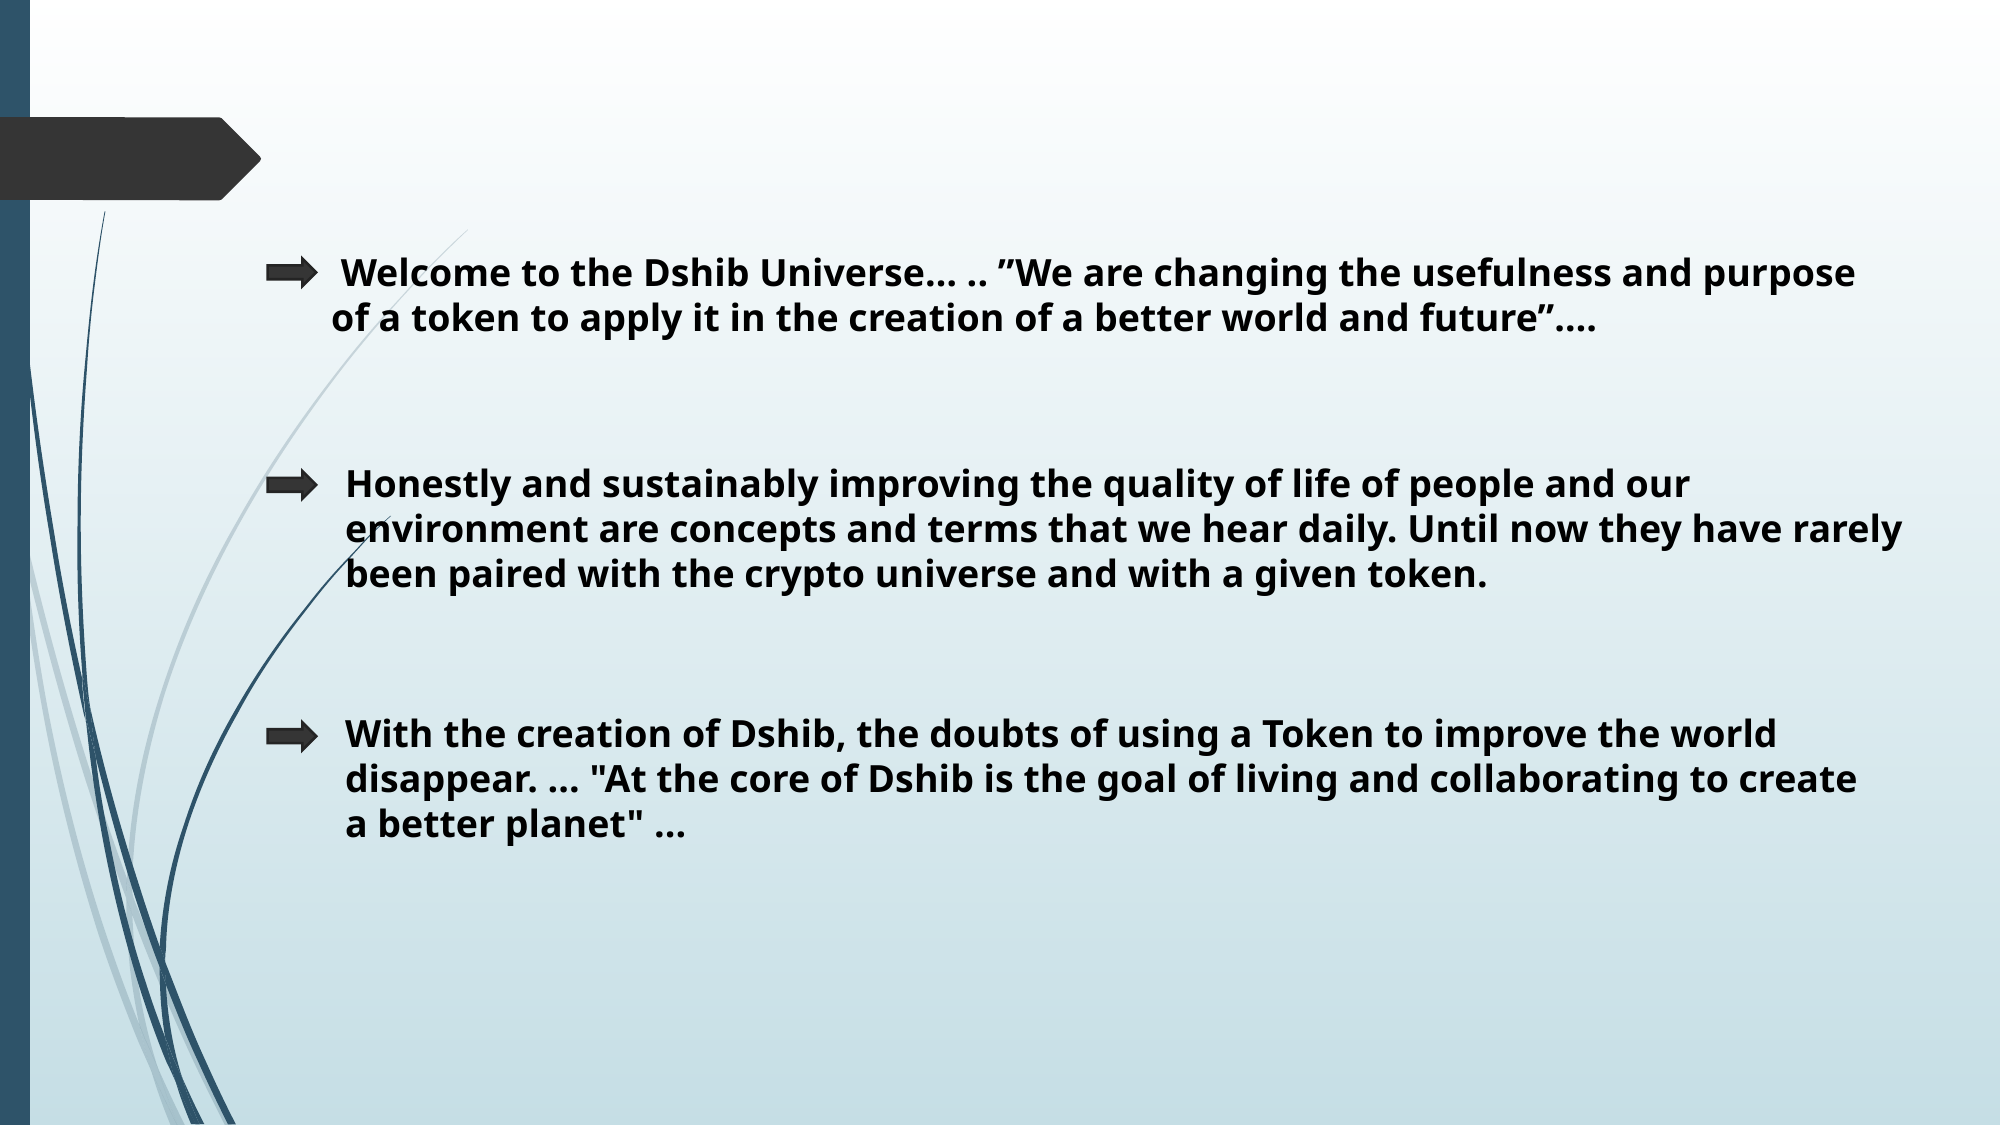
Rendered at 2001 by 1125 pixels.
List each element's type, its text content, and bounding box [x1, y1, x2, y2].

list Honestly and sustainably improving the quality of life of people and our environment are concepts and terms that we hear daily. Until now they have rarely been paired with the crypto universe and with a given token. [330, 452, 1952, 631]
title Welcome to the Dshib Universe… .. ”We are changing the usefulness and purpose of a token to apply it in the creation of a better world and future”…. [316, 241, 1904, 452]
text_box [267, 722, 317, 751]
text_box [267, 258, 317, 287]
text_box With the creation of Dshib, the doubts of using a Token to improve the world disappear. ... "At the core of Dshib is the goal of living and collaborating to create a better planet" ... [330, 702, 1904, 854]
text_box [267, 470, 317, 499]
